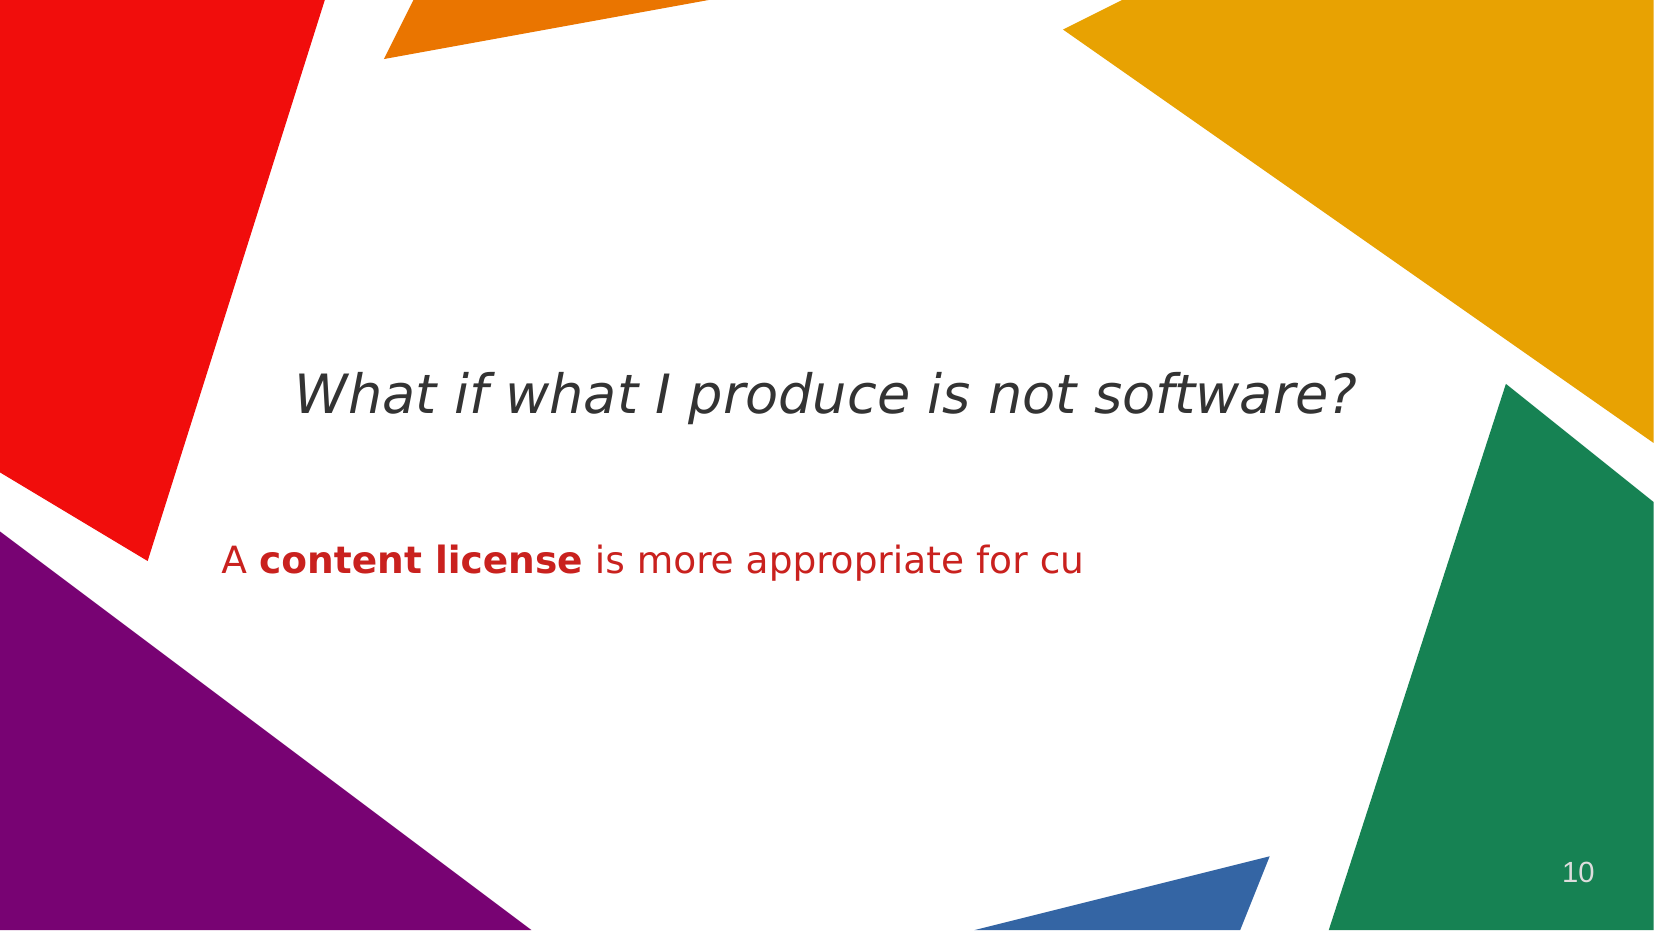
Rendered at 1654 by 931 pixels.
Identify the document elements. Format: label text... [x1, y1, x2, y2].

text_box A content license is more appropriate for cu [206, 531, 1418, 650]
title What if what I produce is not software? [70, 190, 1583, 599]
